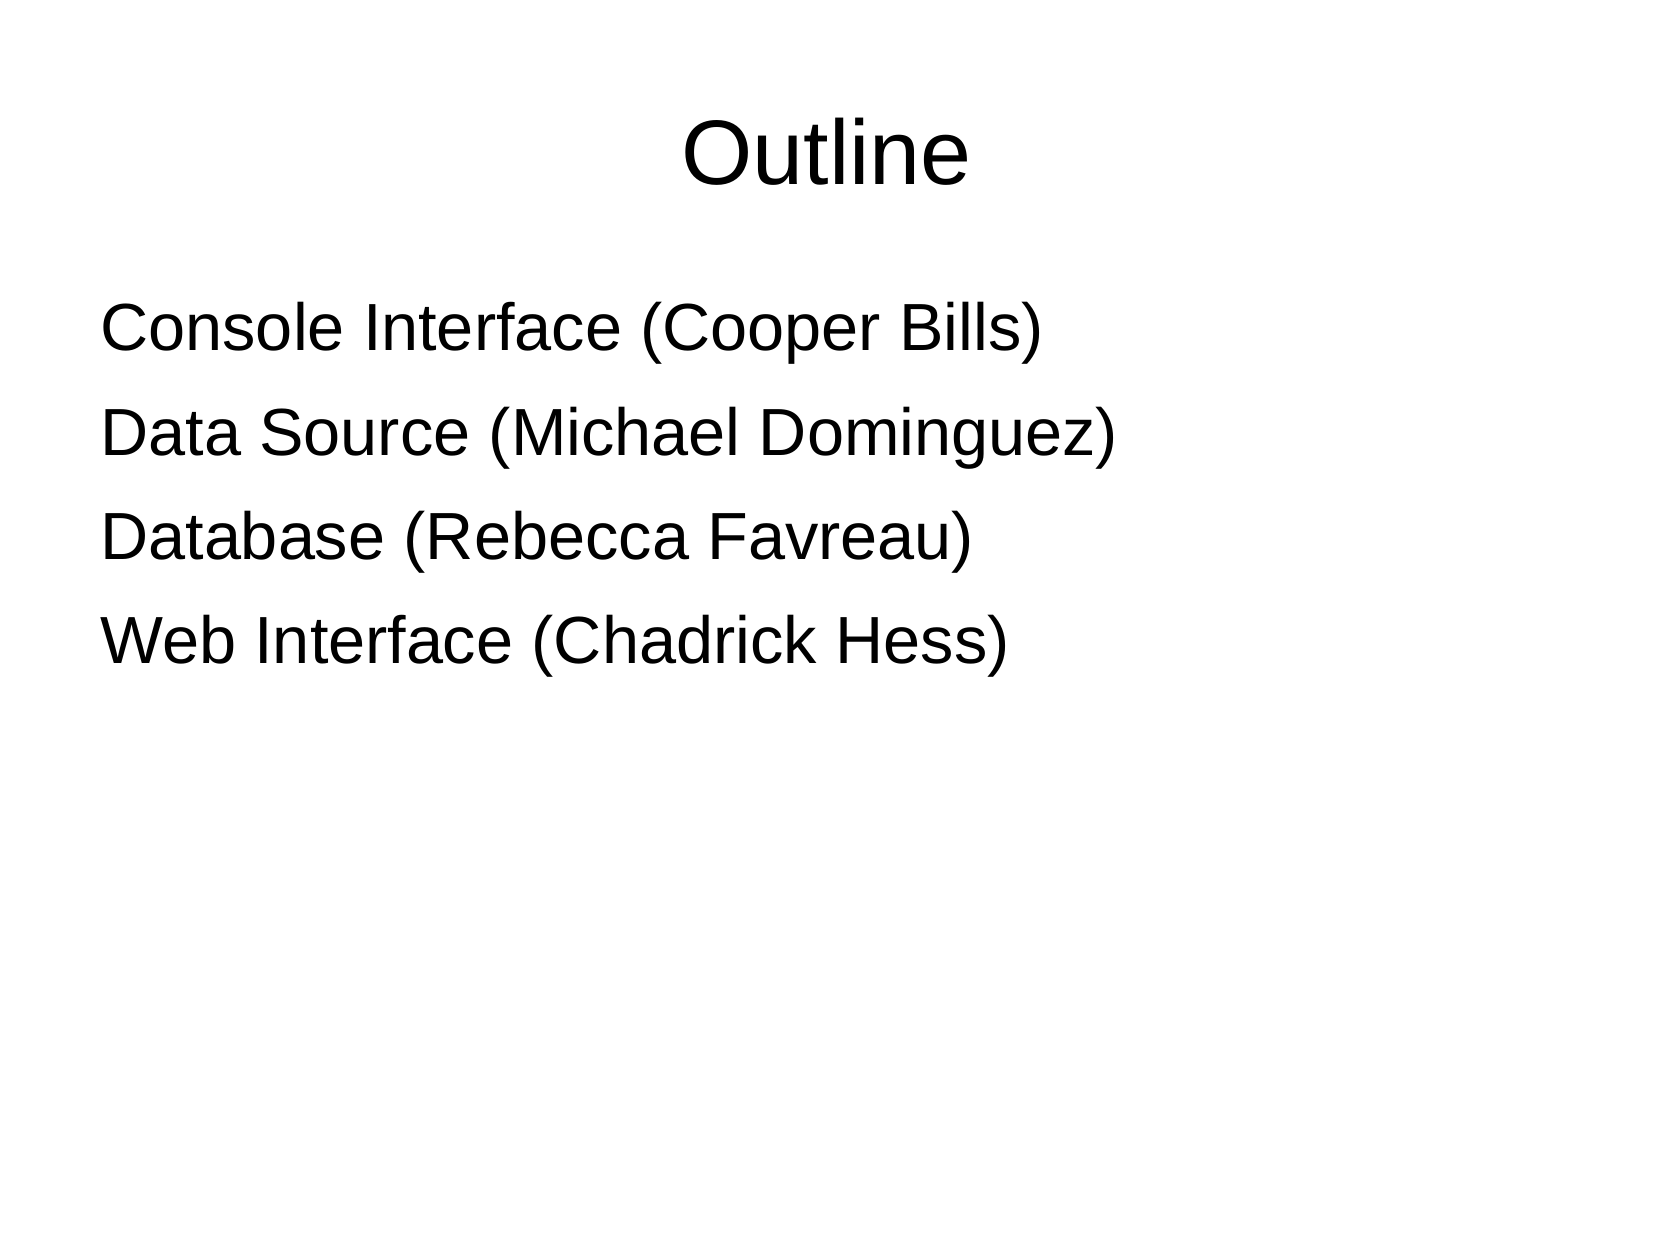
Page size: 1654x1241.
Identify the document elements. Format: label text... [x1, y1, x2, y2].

list Console Interface (Cooper Bills) Data Source (Michael Dominguez) Database (Rebecca Favreau) Web Interface (Chadrick Hess) [82, 290, 1571, 1094]
title Outline [82, 49, 1571, 257]
